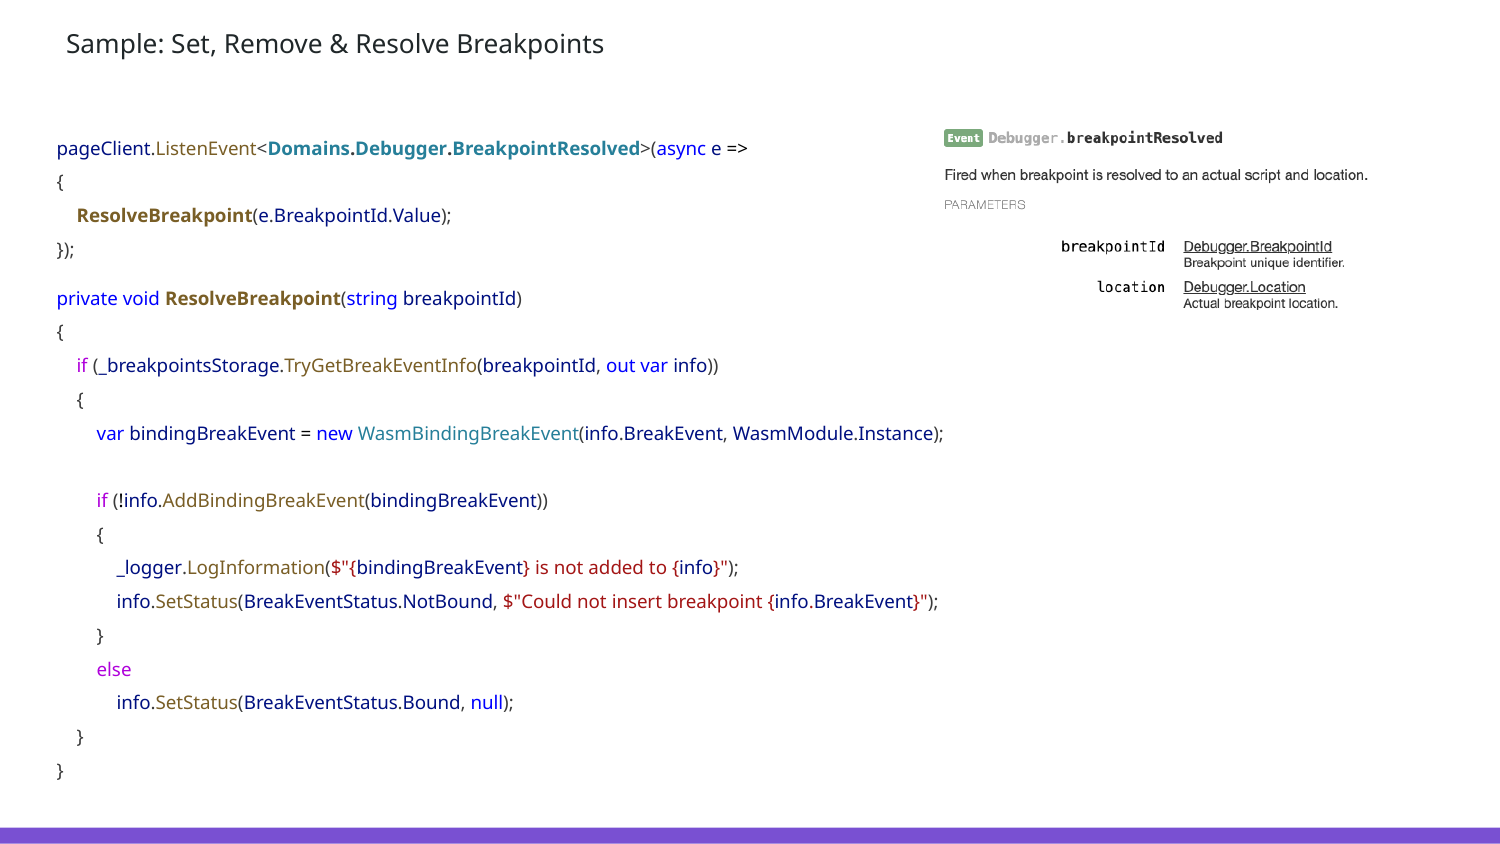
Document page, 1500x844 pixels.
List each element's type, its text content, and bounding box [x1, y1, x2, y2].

picture [934, 117, 1380, 319]
list private void ResolveBreakpoint(string breakpointId) { if (_breakpointsStorage.TryGetBreakEventInfo(breakpointId, out var info)) { var bindingBreakEvent = new WasmBindingBreakEvent(info.BreakEvent, WasmModule.Instance); if (!info.AddBindingBreakEvent(bindingBreakEvent)) { _logger.LogInformation($"{bindingBreakEvent} is not added to {info}"); info.SetStatus(BreakEventStatus.NotBound, $"Could not insert breakpoint {info.BreakEvent}"); } else info.SetStatus(BreakEventStatus.Bound, null); } } [41, 260, 1440, 783]
title Sample: Set, Remove & Resolve Breakpoints [51, 12, 1449, 106]
list pageClient.ListenEvent<Domains.Debugger.BreakpointResolved>(async e => { ResolveBreakpoint(e.BreakpointId.Value); }); [41, 110, 1440, 260]
